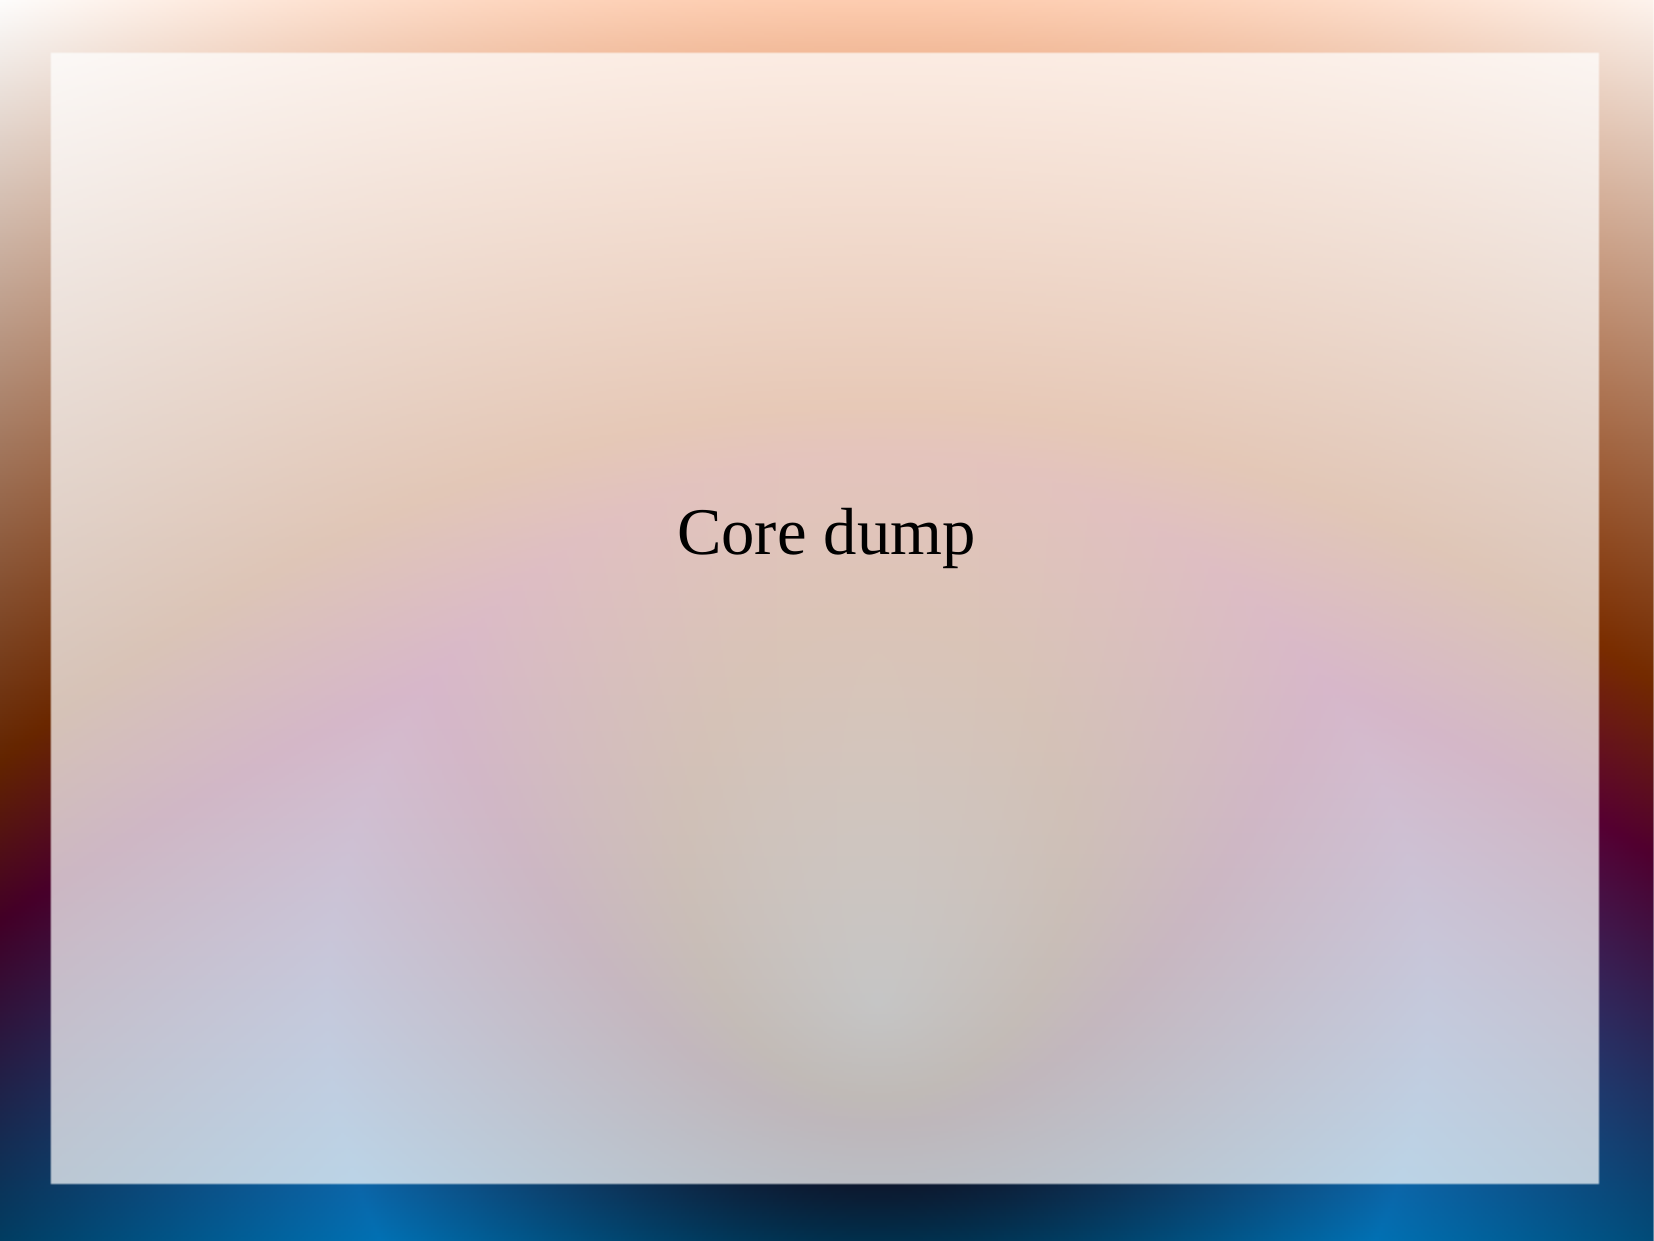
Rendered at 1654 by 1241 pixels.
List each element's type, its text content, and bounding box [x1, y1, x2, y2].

subtitle Core dump [82, 55, 1571, 1010]
picture [0, 0, 1654, 1241]
